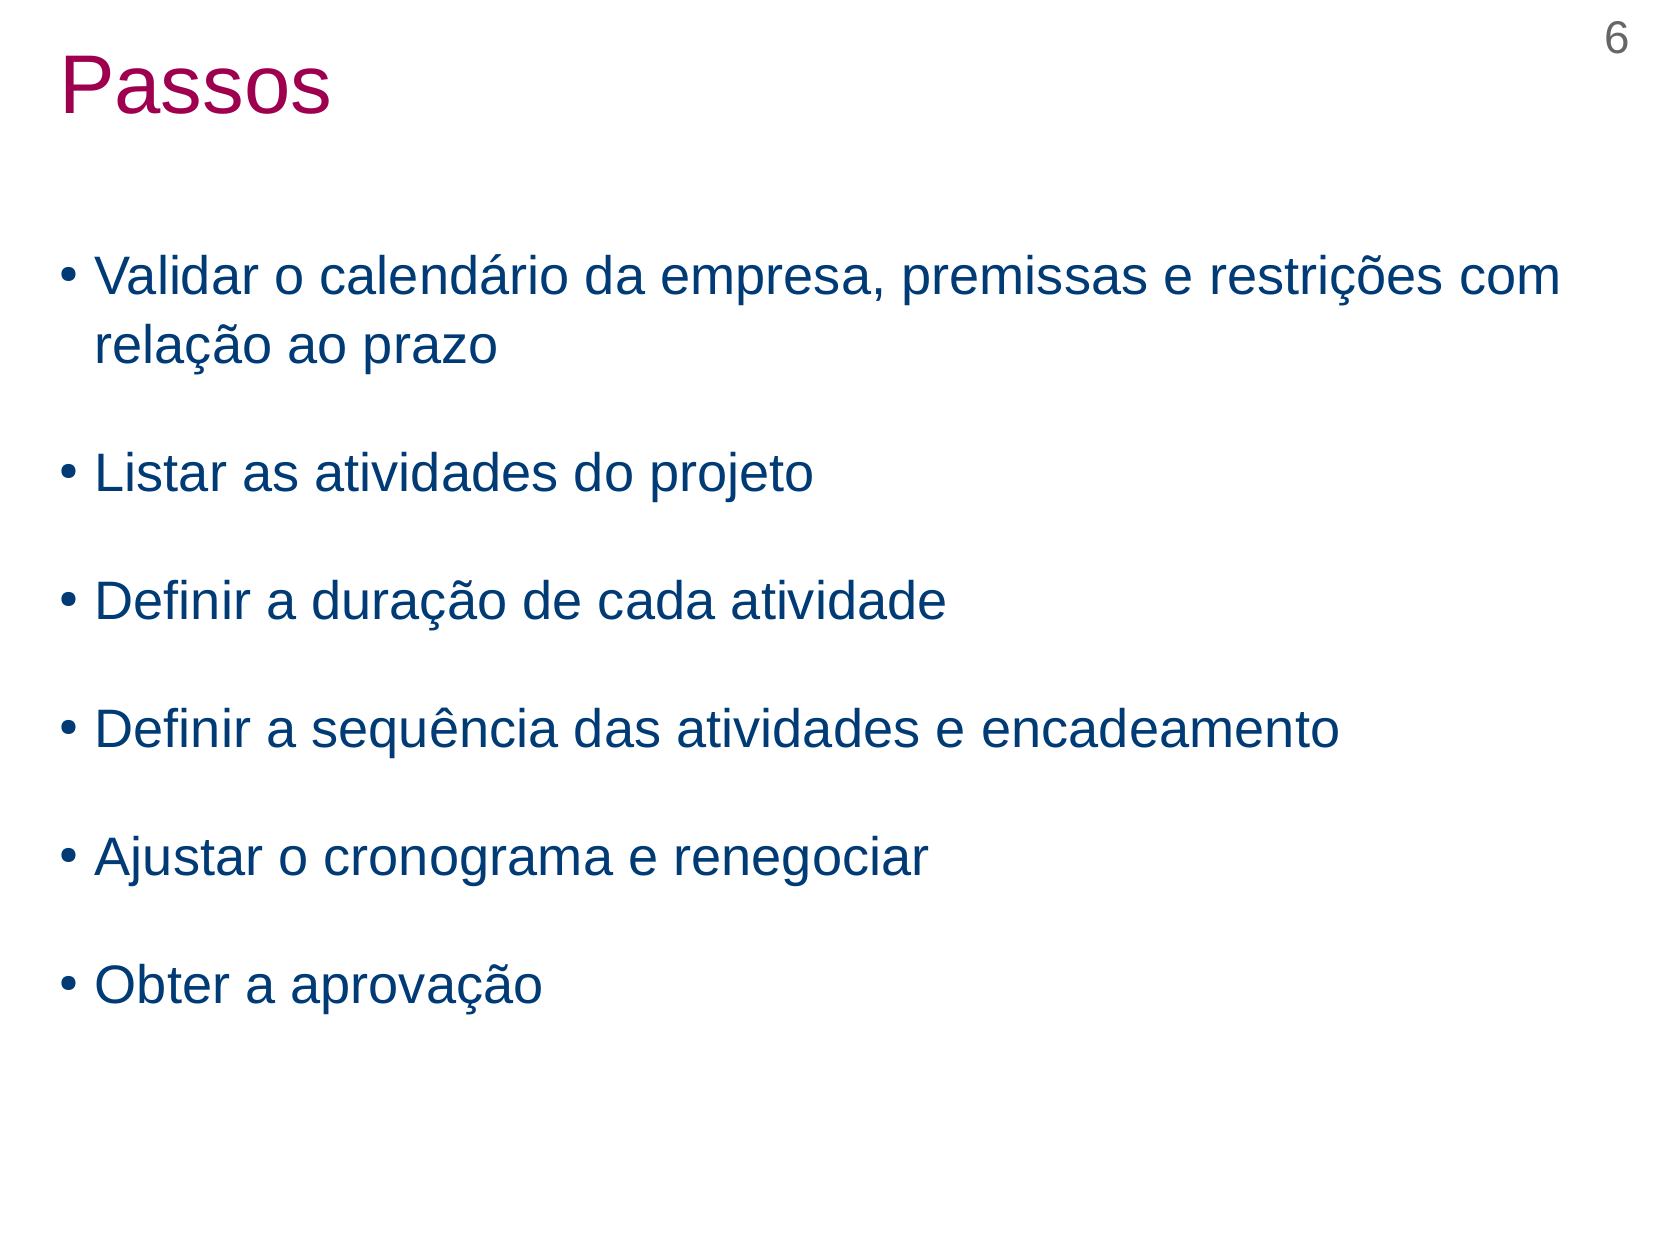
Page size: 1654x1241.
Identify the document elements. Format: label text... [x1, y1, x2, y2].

list Validar o calendário da empresa, premissas e restrições com relação ao prazo Listar as atividades do projeto Definir a duração de cada atividade Definir a sequência das atividades e encadeamento Ajustar o cronograma e renegociar Obter a aprovação [59, 236, 1595, 1211]
title Passos [59, 29, 1595, 148]
